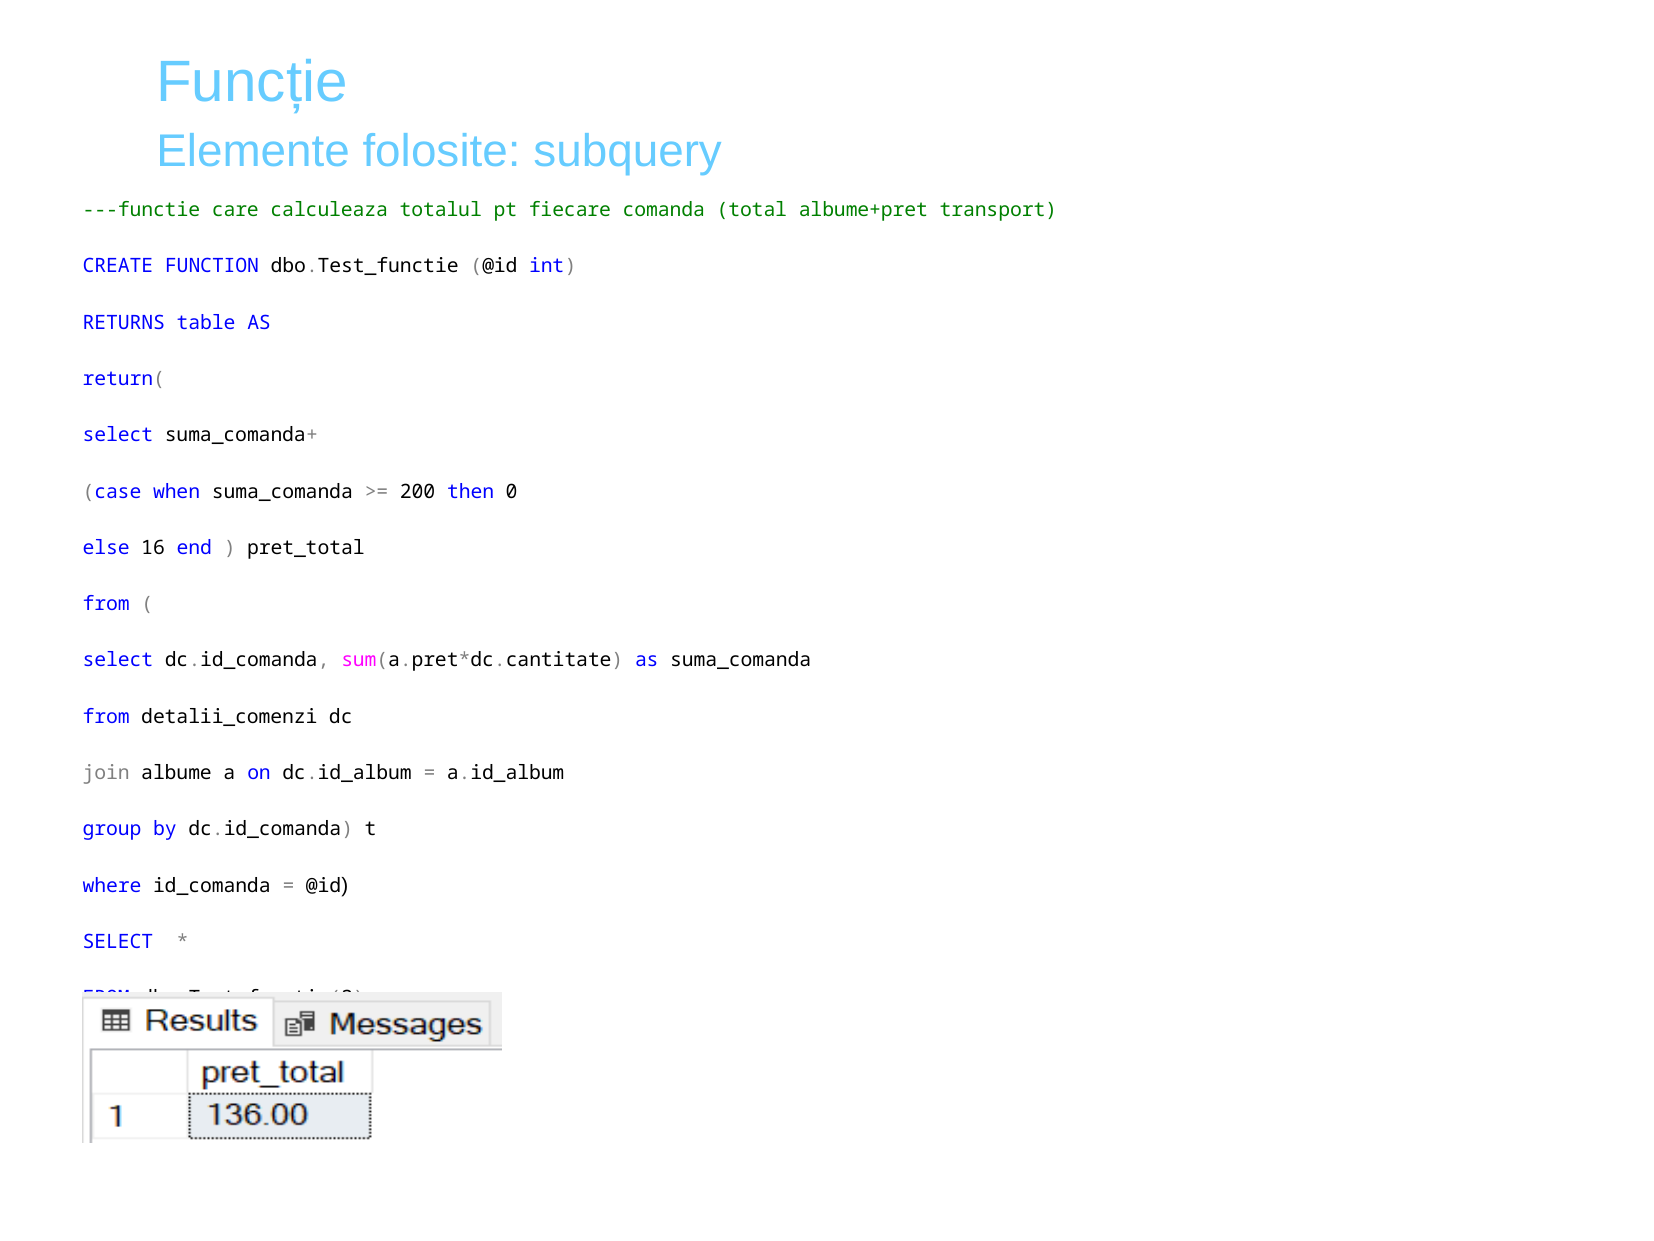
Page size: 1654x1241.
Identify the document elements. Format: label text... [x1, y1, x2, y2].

list ---functie care calculeaza totalul pt fiecare comanda (total albume+pret transport) CREATE FUNCTION dbo.Test_functie (@id int) RETURNS table AS return( select suma_comanda+ (case when suma_comanda >= 200 then 0 else 16 end ) pret_total from ( select dc.id_comanda, sum(a.pret*dc.cantitate) as suma_comanda from detalii_comenzi dc join albume a on dc.id_album = a.id_album group by dc.id_comanda) t where id_comanda = @id) SELECT * FROM dbo.Test_functie(3) [82, 195, 1571, 969]
picture [82, 992, 502, 1143]
title Funcție Elemente folosite: subquery [82, 48, 1571, 179]
